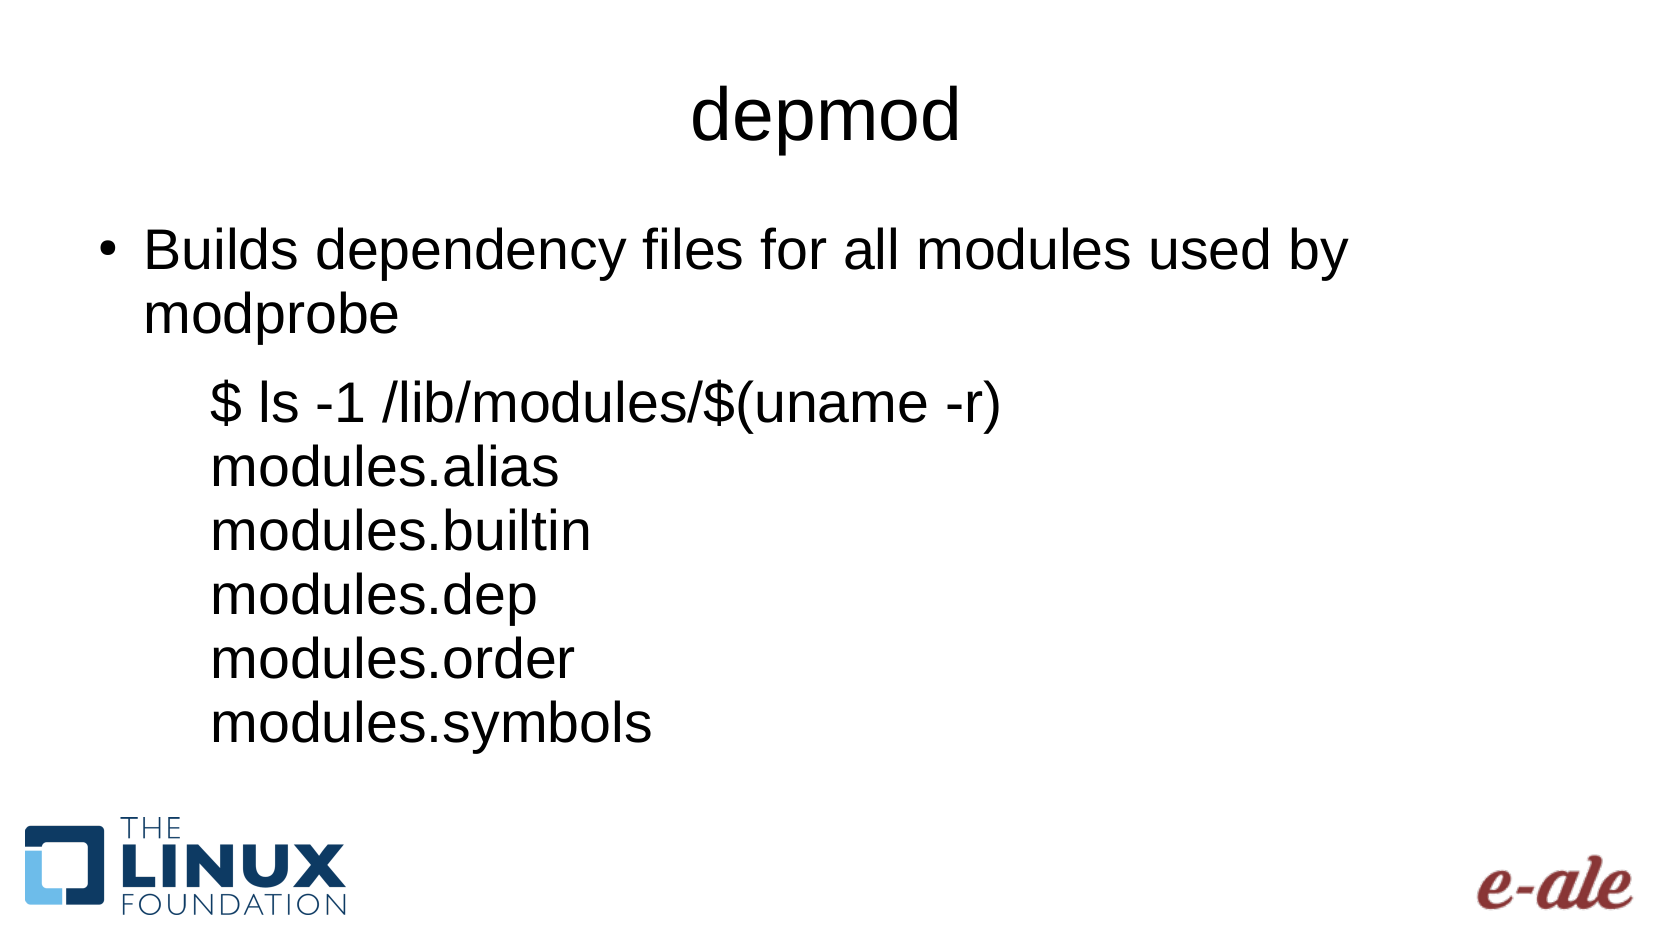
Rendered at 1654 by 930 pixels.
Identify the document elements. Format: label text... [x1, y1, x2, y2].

picture [25, 817, 346, 915]
list Builds dependency files for all modules used by modprobe $ ls -1 /lib/modules/$(uname -r) modules.alias modules.builtin modules.dep modules.order modules.symbols [82, 217, 1571, 757]
title depmod [82, 37, 1571, 193]
picture [1475, 853, 1636, 912]
